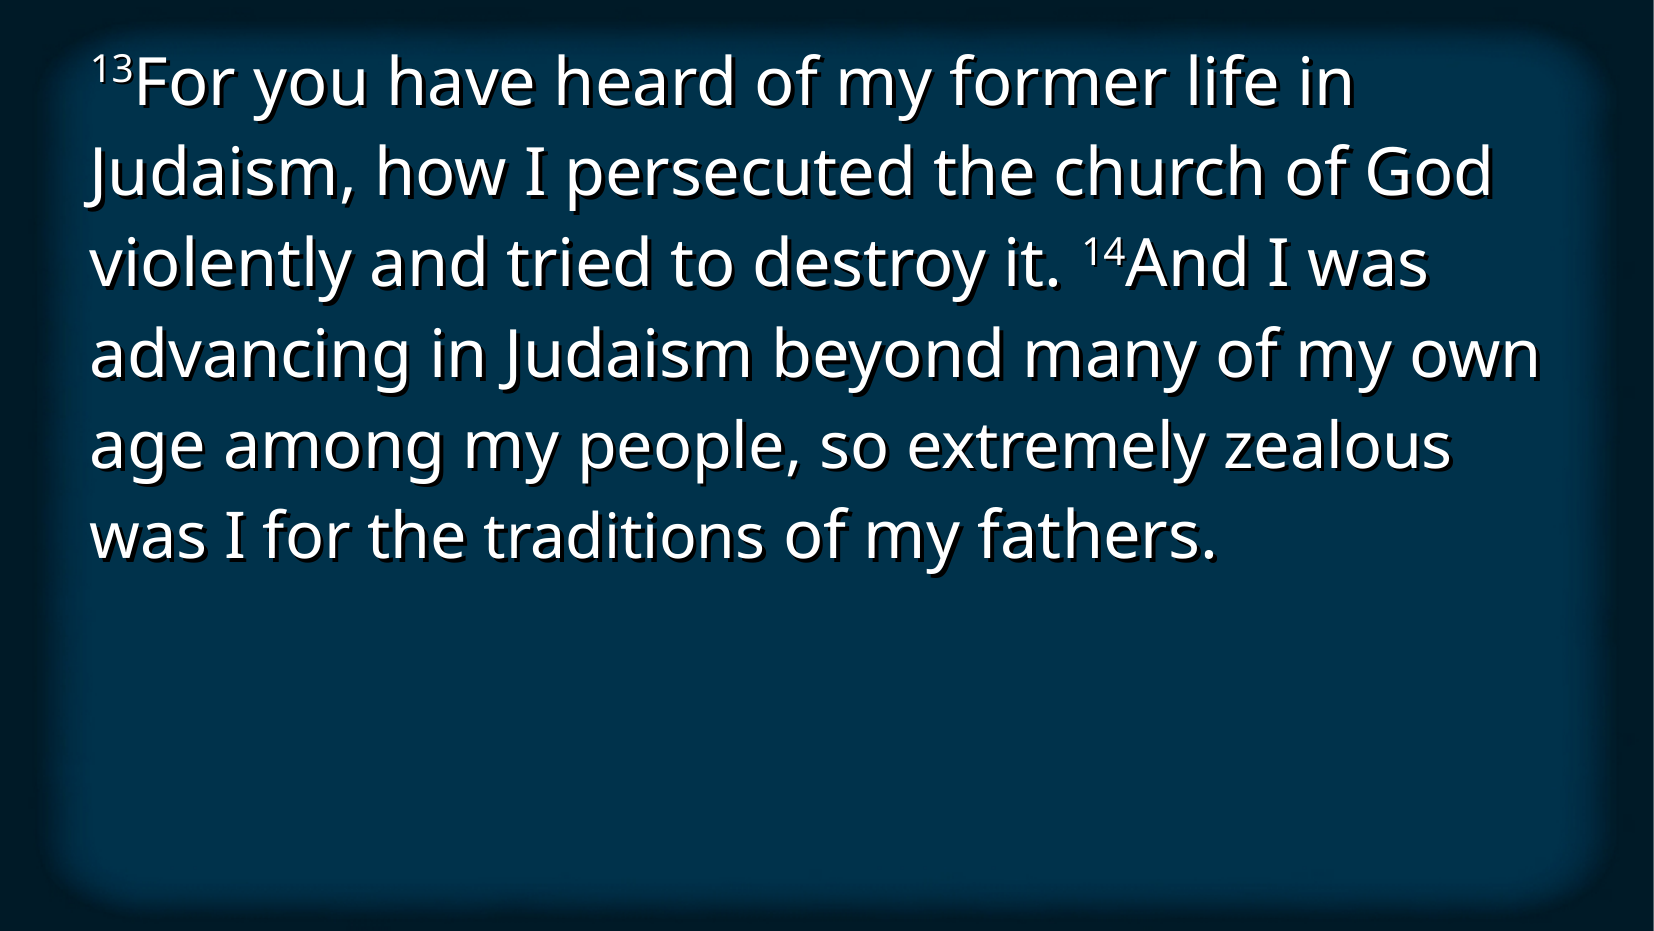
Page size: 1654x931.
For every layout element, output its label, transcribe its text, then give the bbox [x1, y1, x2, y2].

text_box 13For you have heard of my former life in Judaism, how I persecuted the church of God violently and tried to destroy it. 14And I was advancing in Judaism beyond many of my own age among my people, so extremely zealous was I for the traditions of my fathers. [75, 26, 1576, 574]
picture [0, 0, 1654, 931]
